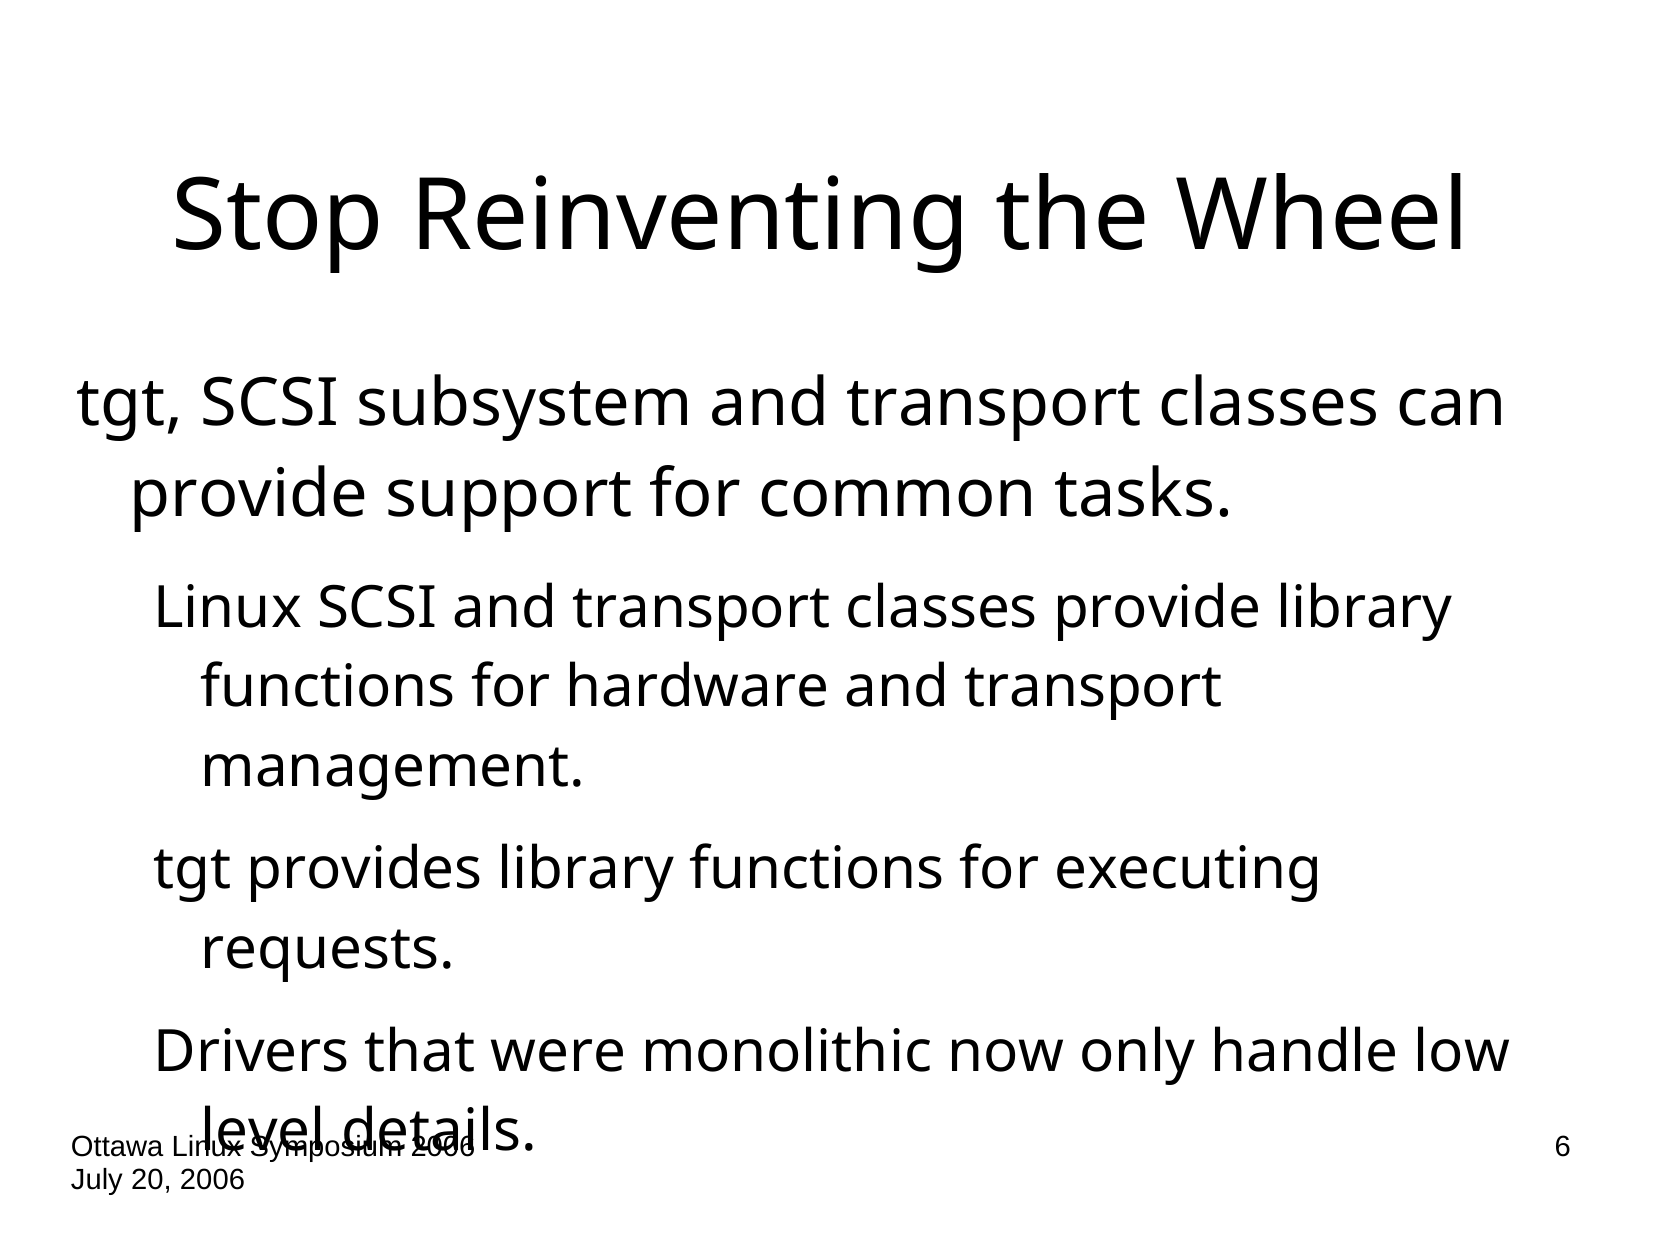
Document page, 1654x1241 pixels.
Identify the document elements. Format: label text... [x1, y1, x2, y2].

title Stop Reinventing the Wheel [76, 107, 1565, 315]
list tgt, SCSI subsystem and transport classes can provide support for common tasks. Linux SCSI and transport classes provide library functions for hardware and transport management. tgt provides library functions for executing requests. Drivers that were monolithic now only handle low level details. [59, 354, 1548, 1241]
